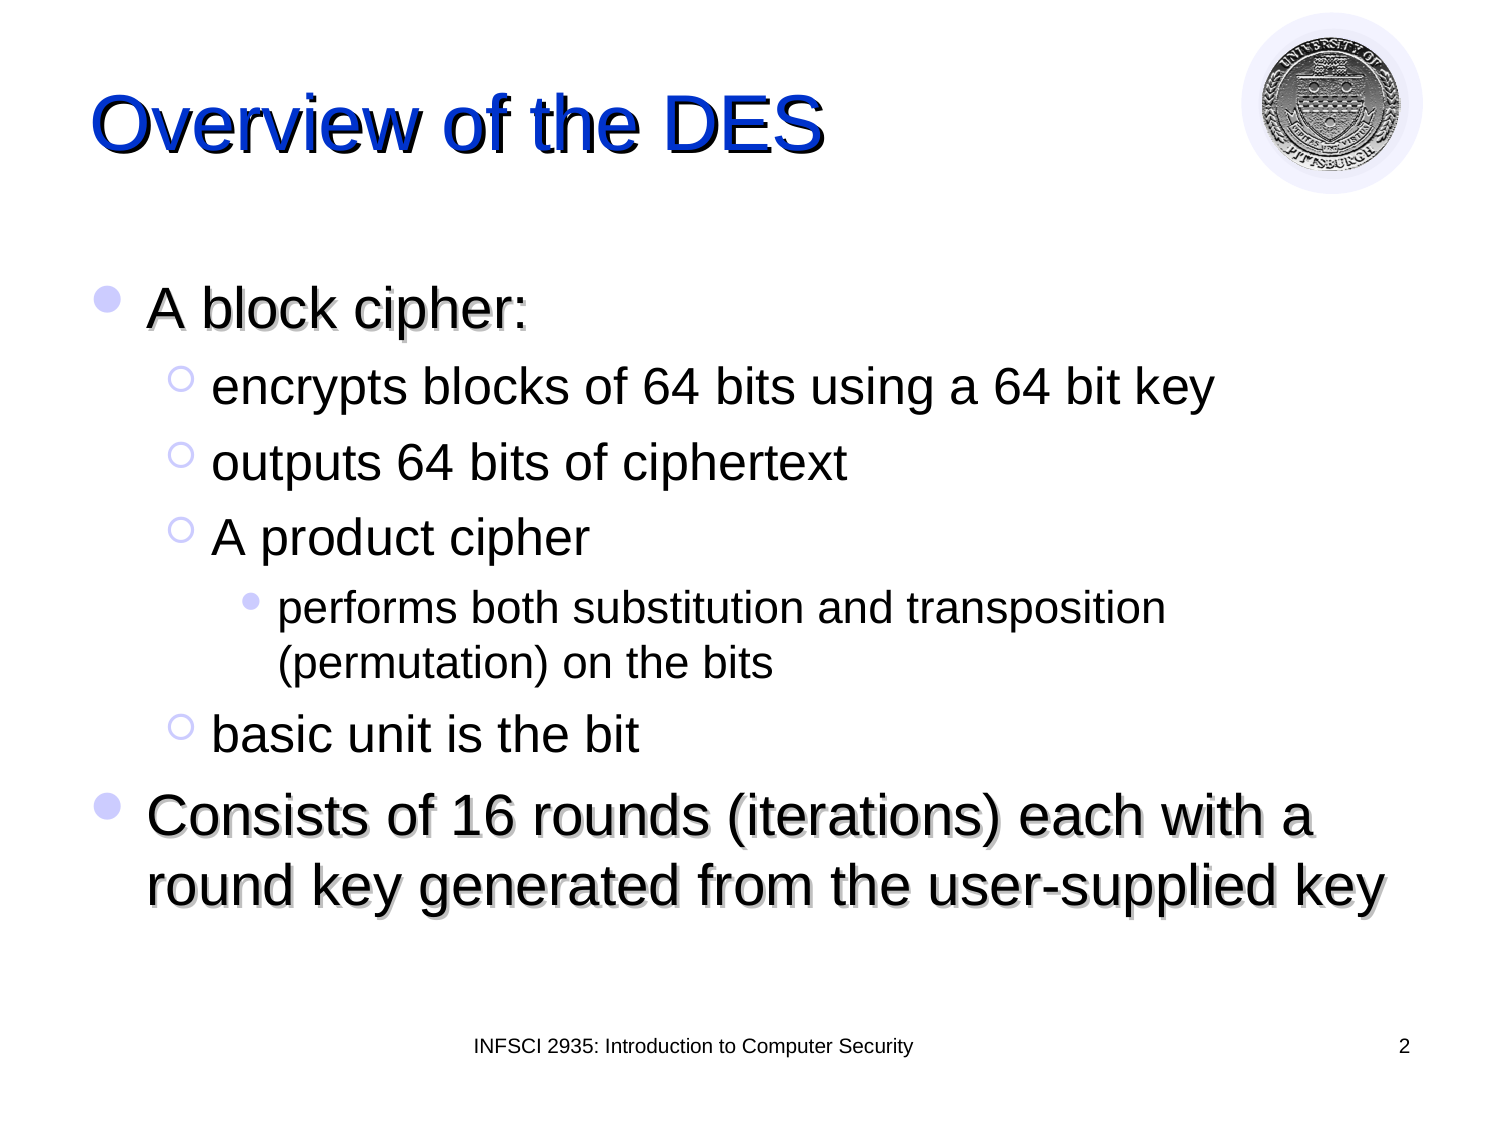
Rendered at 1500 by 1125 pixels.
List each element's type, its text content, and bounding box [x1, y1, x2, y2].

list A block cipher: encrypts blocks of 64 bits using a 64 bit key outputs 64 bits of ciphertext A product cipher performs both substitution and transposition (permutation) on the bits basic unit is the bit Consists of 16 rounds (iterations) each with a round key generated from the user-supplied key [75, 262, 1426, 1006]
title Overview of the DES [75, 24, 1426, 213]
